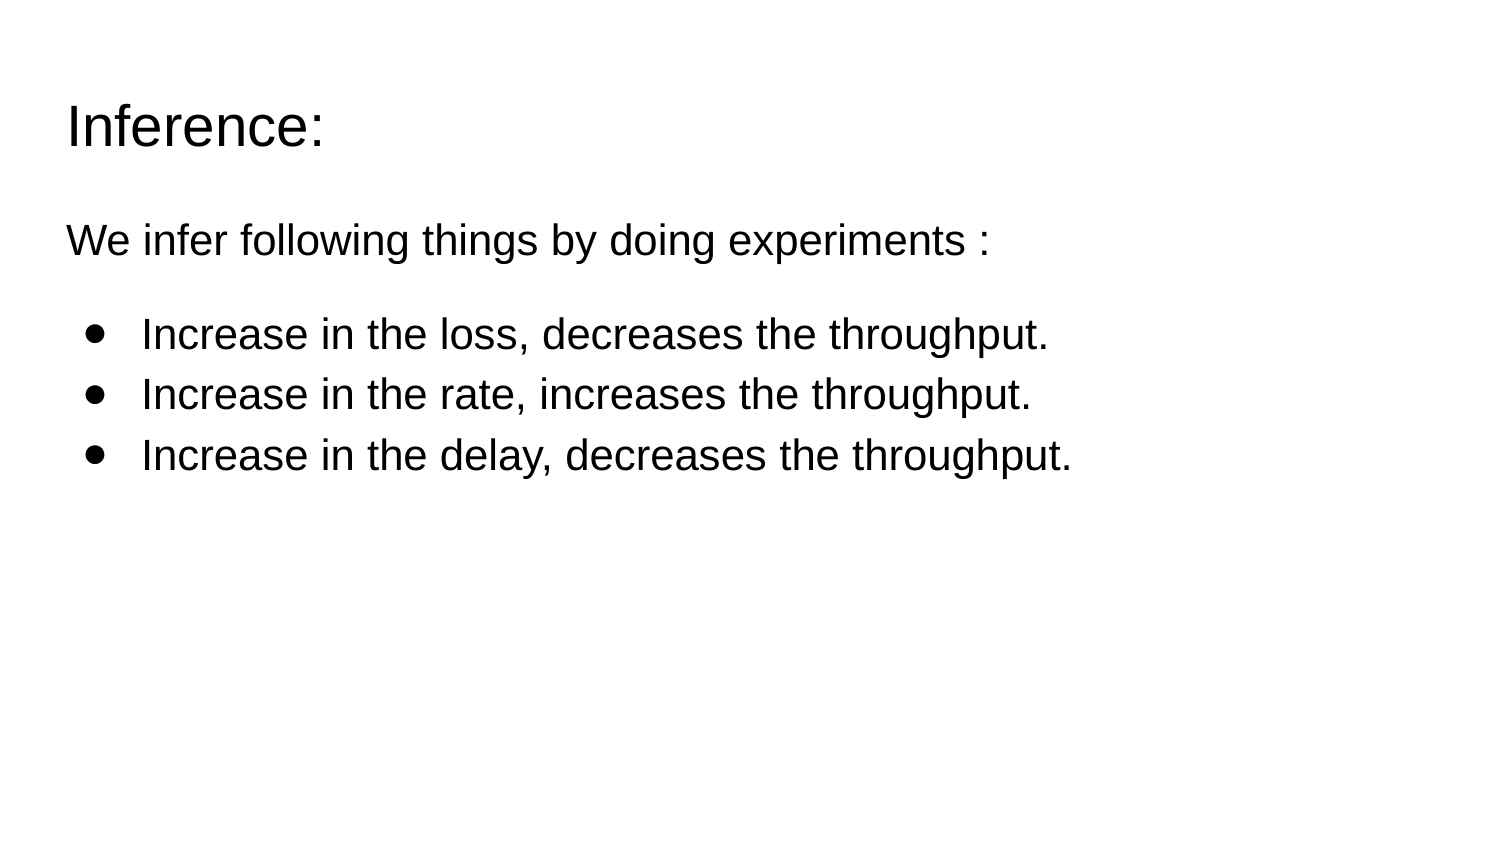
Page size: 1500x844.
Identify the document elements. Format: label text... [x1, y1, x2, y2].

list We infer following things by doing experiments : Increase in the loss, decreases the throughput. Increase in the rate, increases the throughput. Increase in the delay, decreases the throughput. [51, 189, 1449, 750]
title Inference: [51, 72, 1449, 167]
